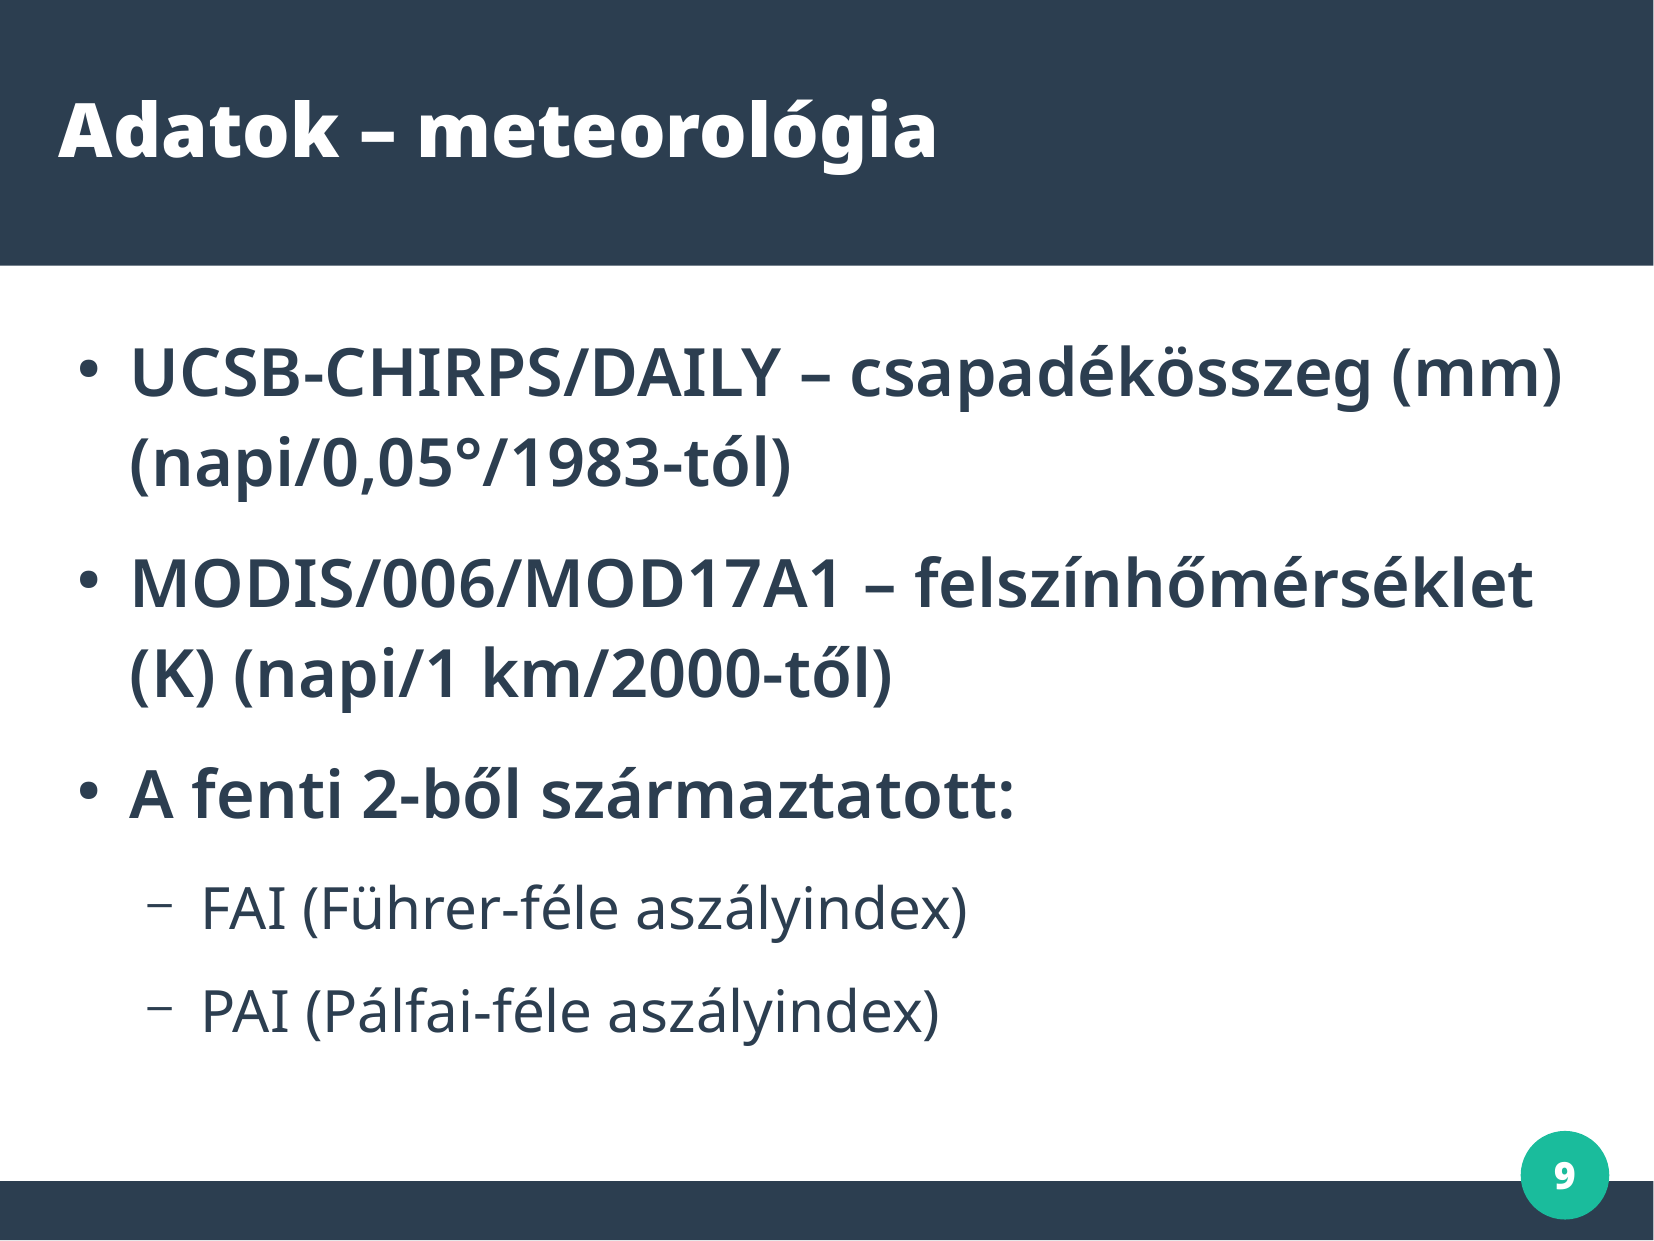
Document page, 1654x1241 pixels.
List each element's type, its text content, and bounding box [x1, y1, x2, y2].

list UCSB-CHIRPS/DAILY – csapadékösszeg (mm) (napi/0,05°/1983-tól) MODIS/006/MOD17A1 – felszínhőmérséklet (K) (napi/1 km/2000-től) A fenti 2-ből származtatott: FAI (Führer-féle aszályindex) PAI (Pálfai-féle aszályindex) [59, 324, 1595, 1152]
title Adatok – meteorológia [59, 49, 1595, 207]
